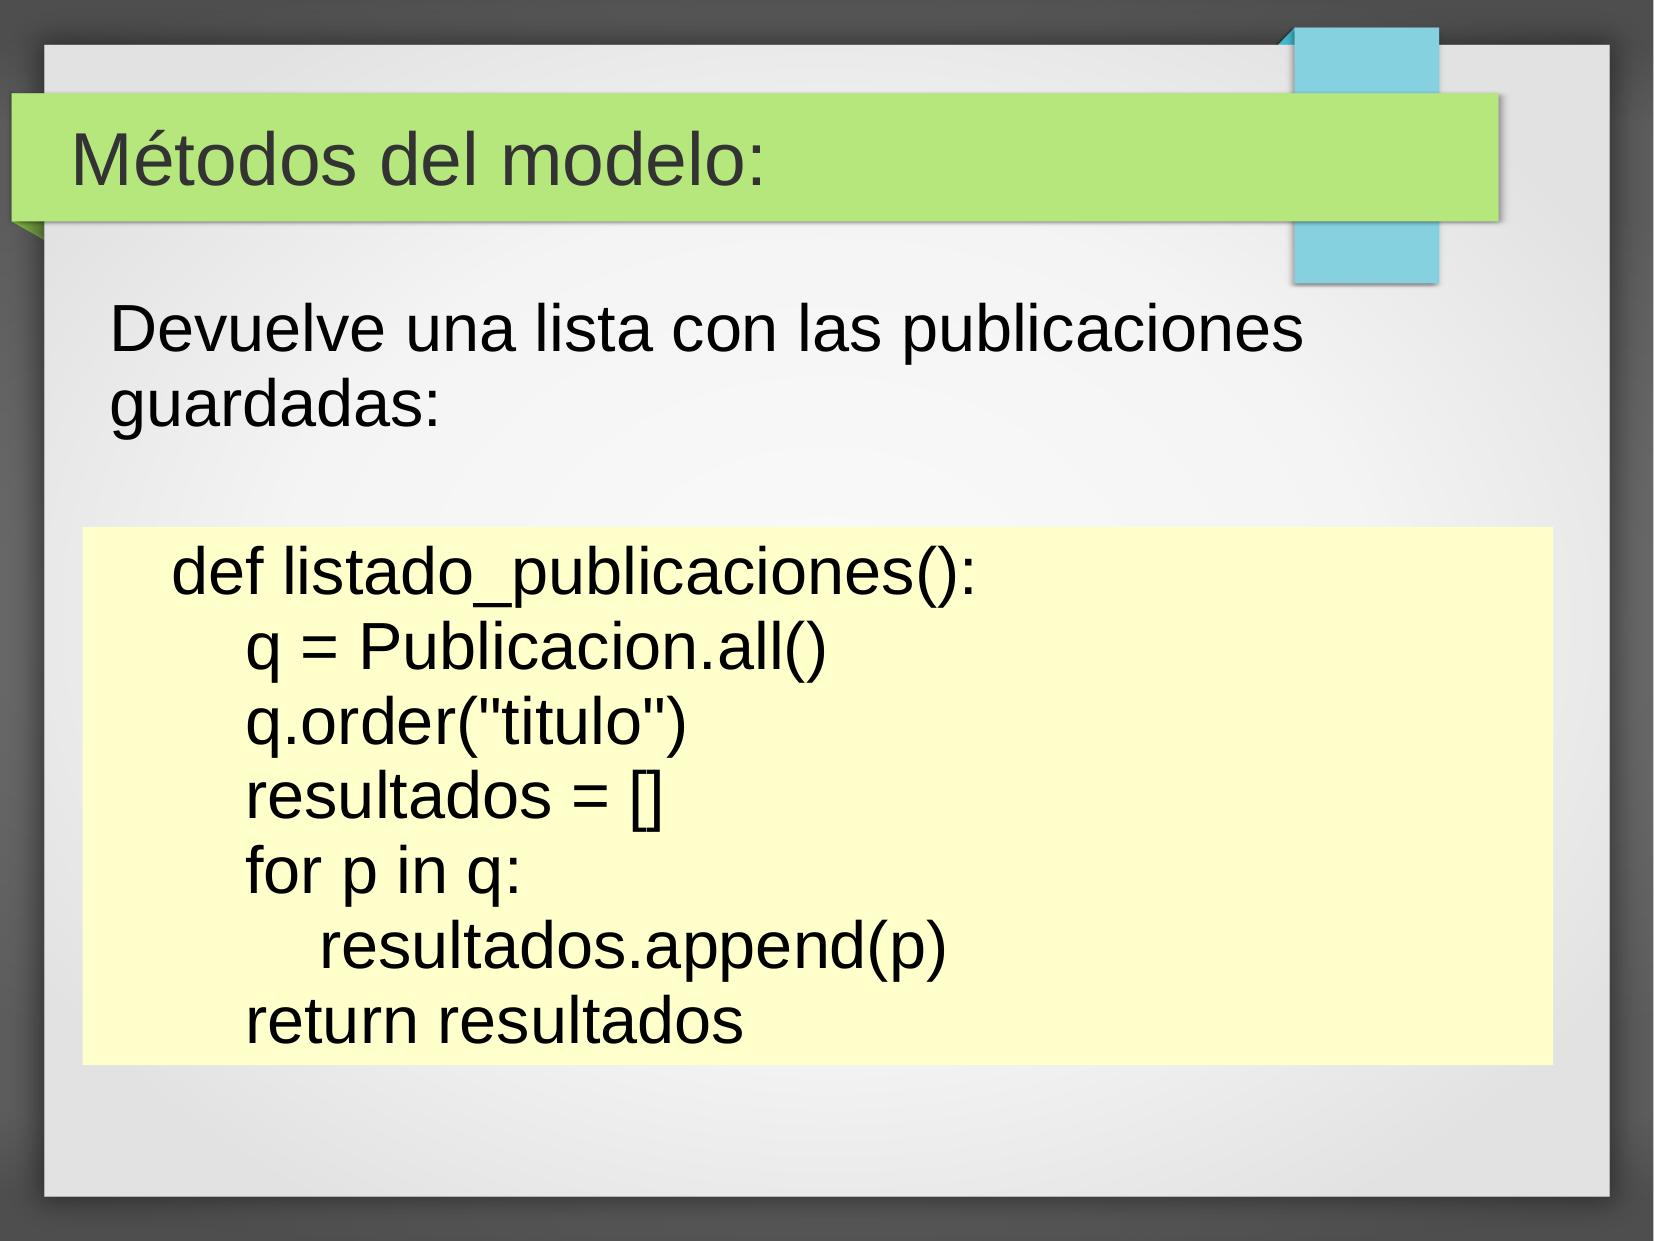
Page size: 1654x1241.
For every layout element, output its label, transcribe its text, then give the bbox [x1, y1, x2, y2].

picture [0, 0, 1654, 1241]
title Métodos del modelo: [70, 106, 1229, 213]
text_box def listado_publicaciones(): q = Publicacion.all() q.order("titulo") resultados = [] for p in q: resultados.append(p) return resultados [82, 526, 1554, 1066]
text_box Devuelve una lista con las publicaciones guardadas: [94, 283, 1465, 448]
